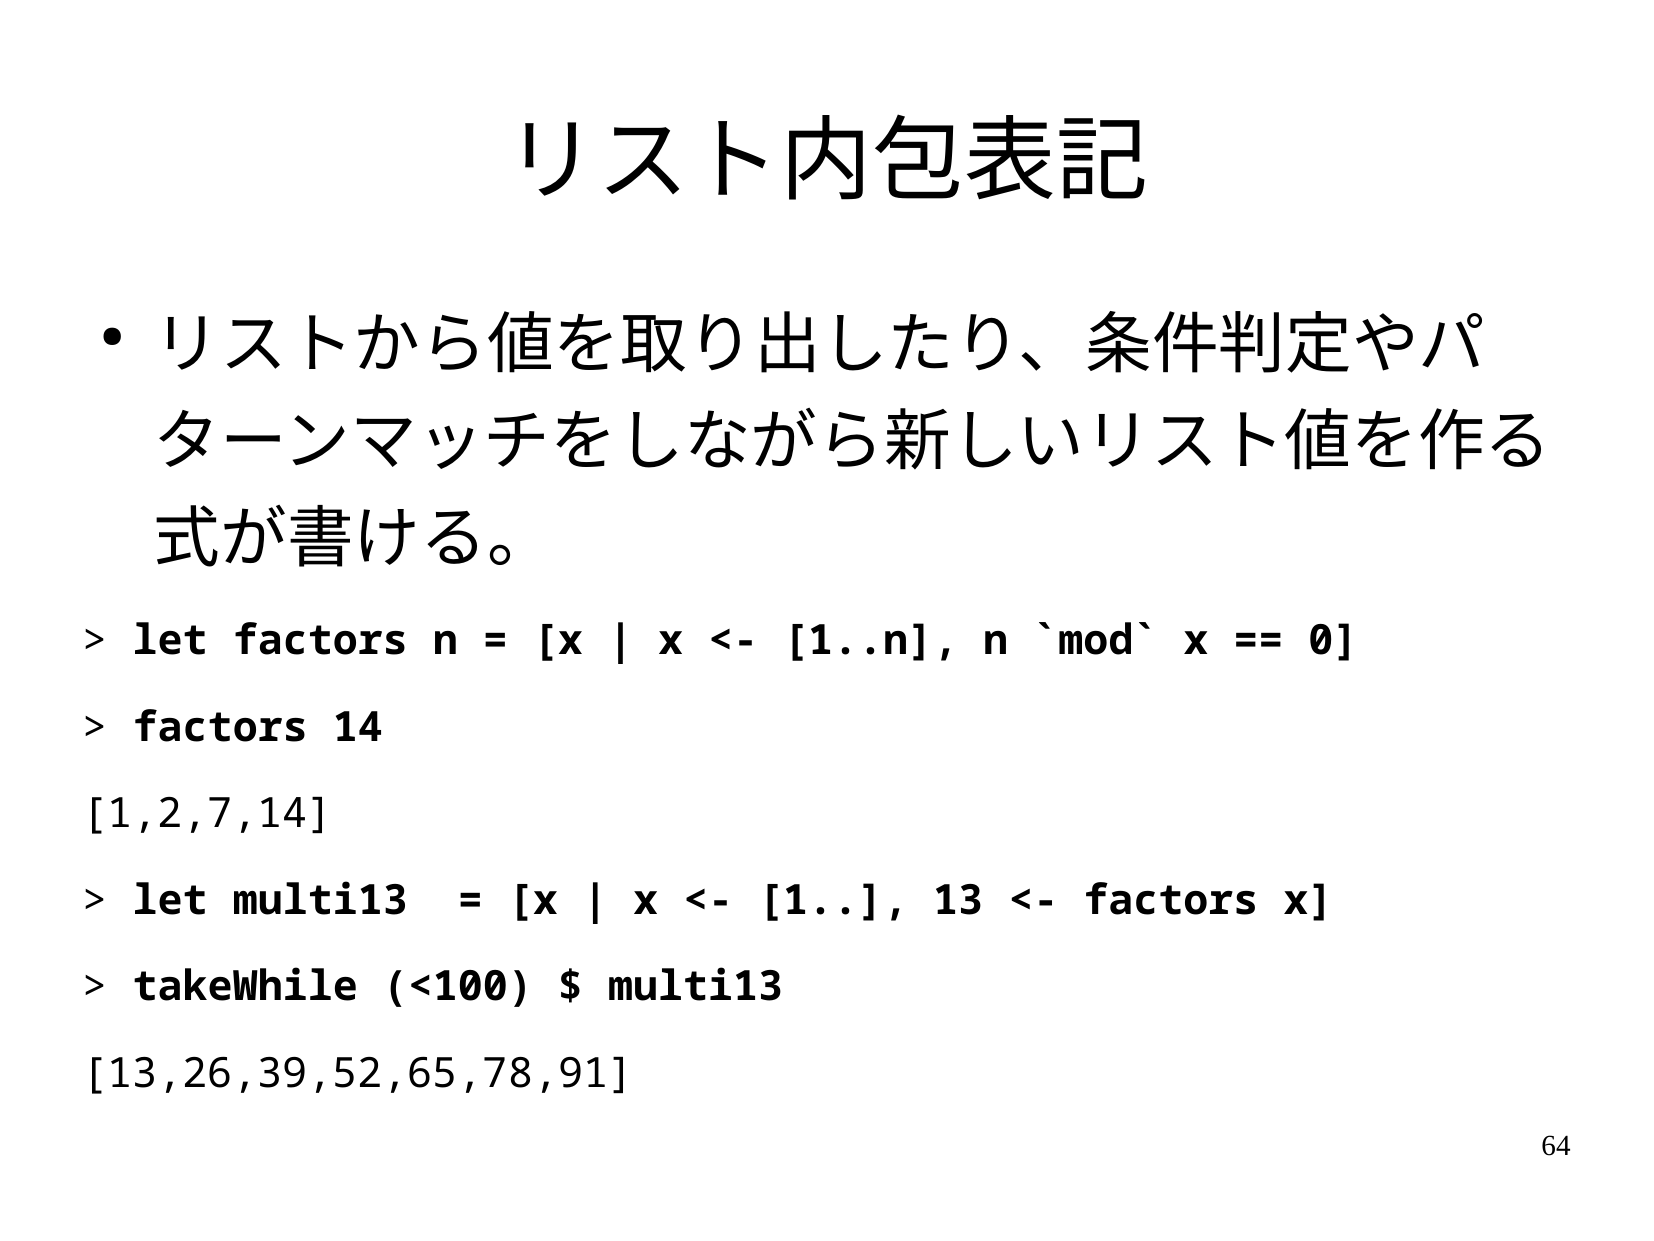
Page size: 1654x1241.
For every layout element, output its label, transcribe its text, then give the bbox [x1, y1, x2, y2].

list リストから値を取り出したり、条件判定やパターンマッチをしながら新しいリスト値を作る式が書ける。 > let factors n = [x | x <- [1..n], n `mod` x == 0] > factors 14 [1,2,7,14] > let multi13 = [x | x <- [1..], 13 <- factors x] > takeWhile (<100) $ multi13 [13,26,39,52,65,78,91] [82, 290, 1571, 1111]
title リスト内包表記 [82, 49, 1571, 257]
